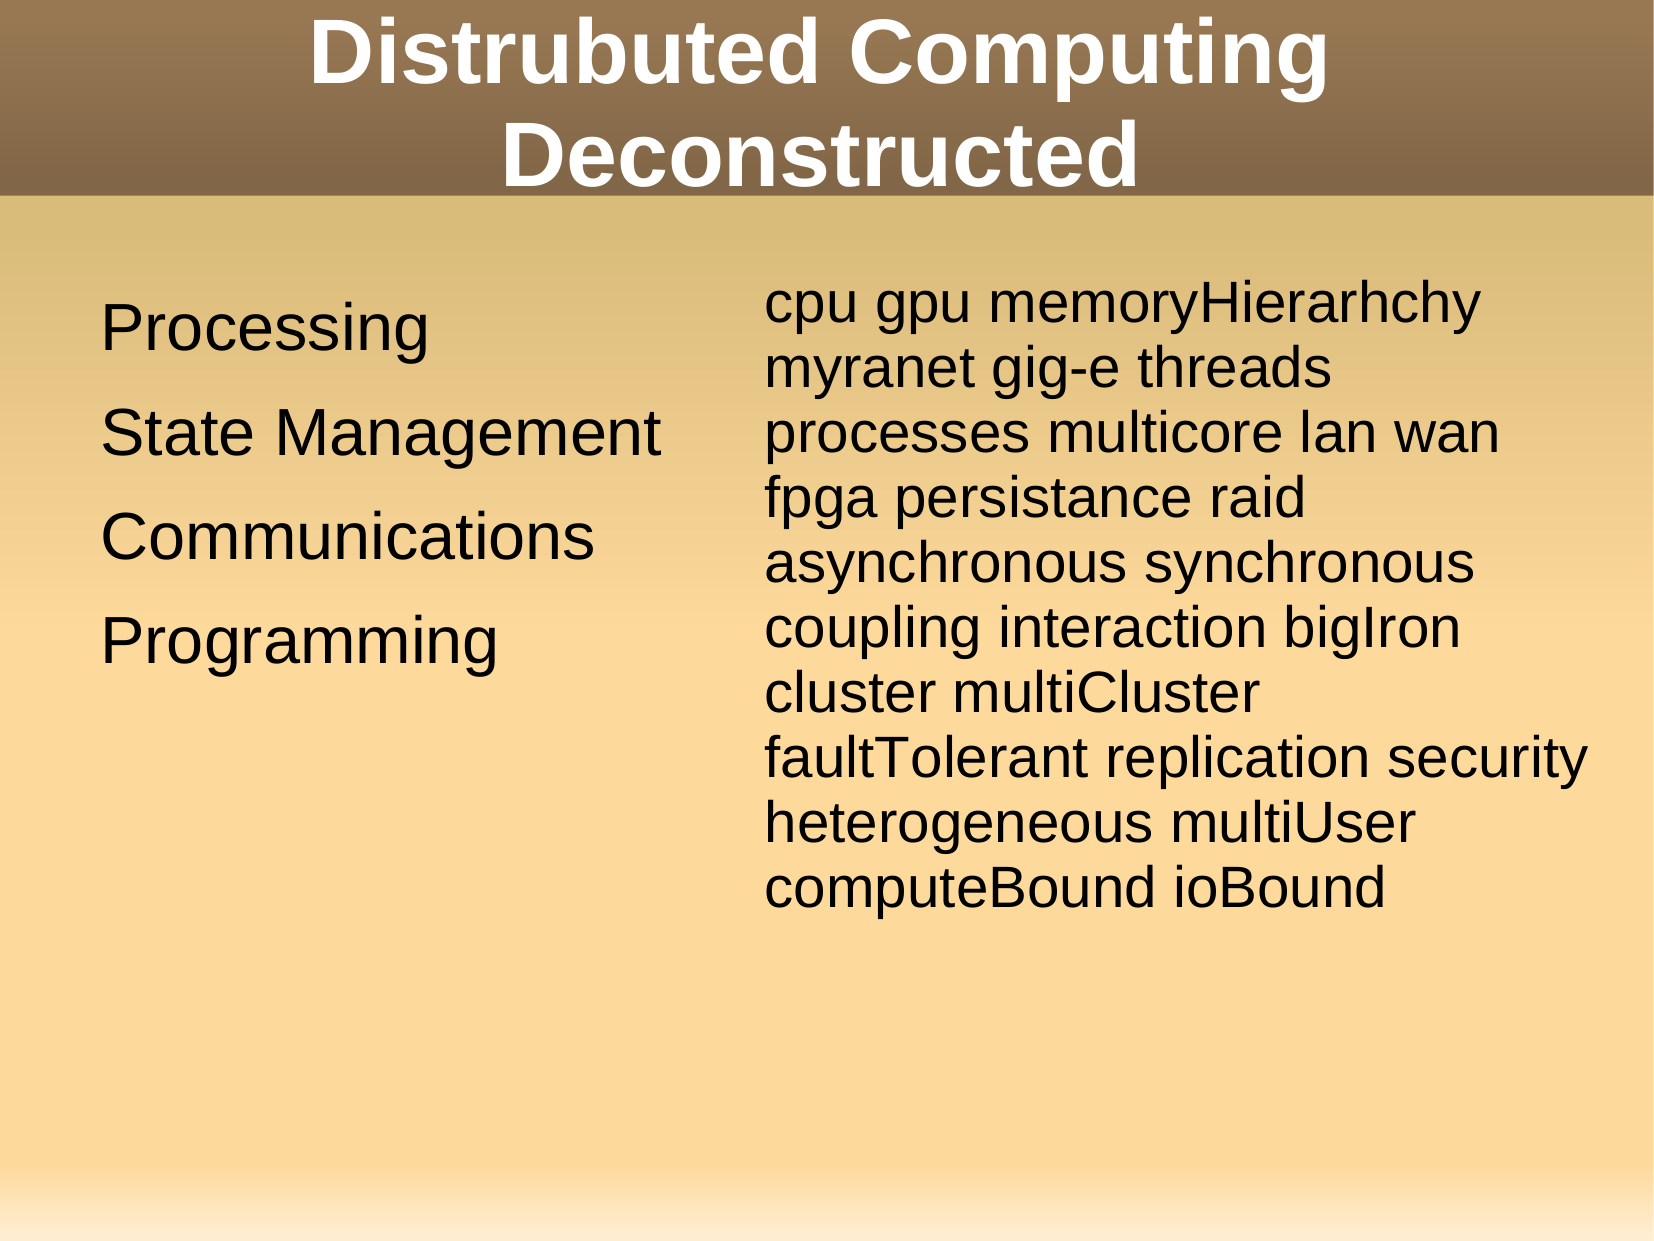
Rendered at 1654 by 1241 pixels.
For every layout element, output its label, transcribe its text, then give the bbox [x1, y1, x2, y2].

title Distrubuted Computing Deconstructed [76, 0, 1565, 222]
list Processing State Management Communications Programming [82, 290, 809, 1109]
text_box cpu gpu memoryHierarhchy myranet gig-e threads processes multicore lan wan fpga persistance raid asynchronous synchronous coupling interaction bigIron cluster multiCluster faultTolerant replication security heterogeneous multiUser computeBound ioBound [750, 262, 1613, 1003]
picture [0, 0, 1654, 1241]
